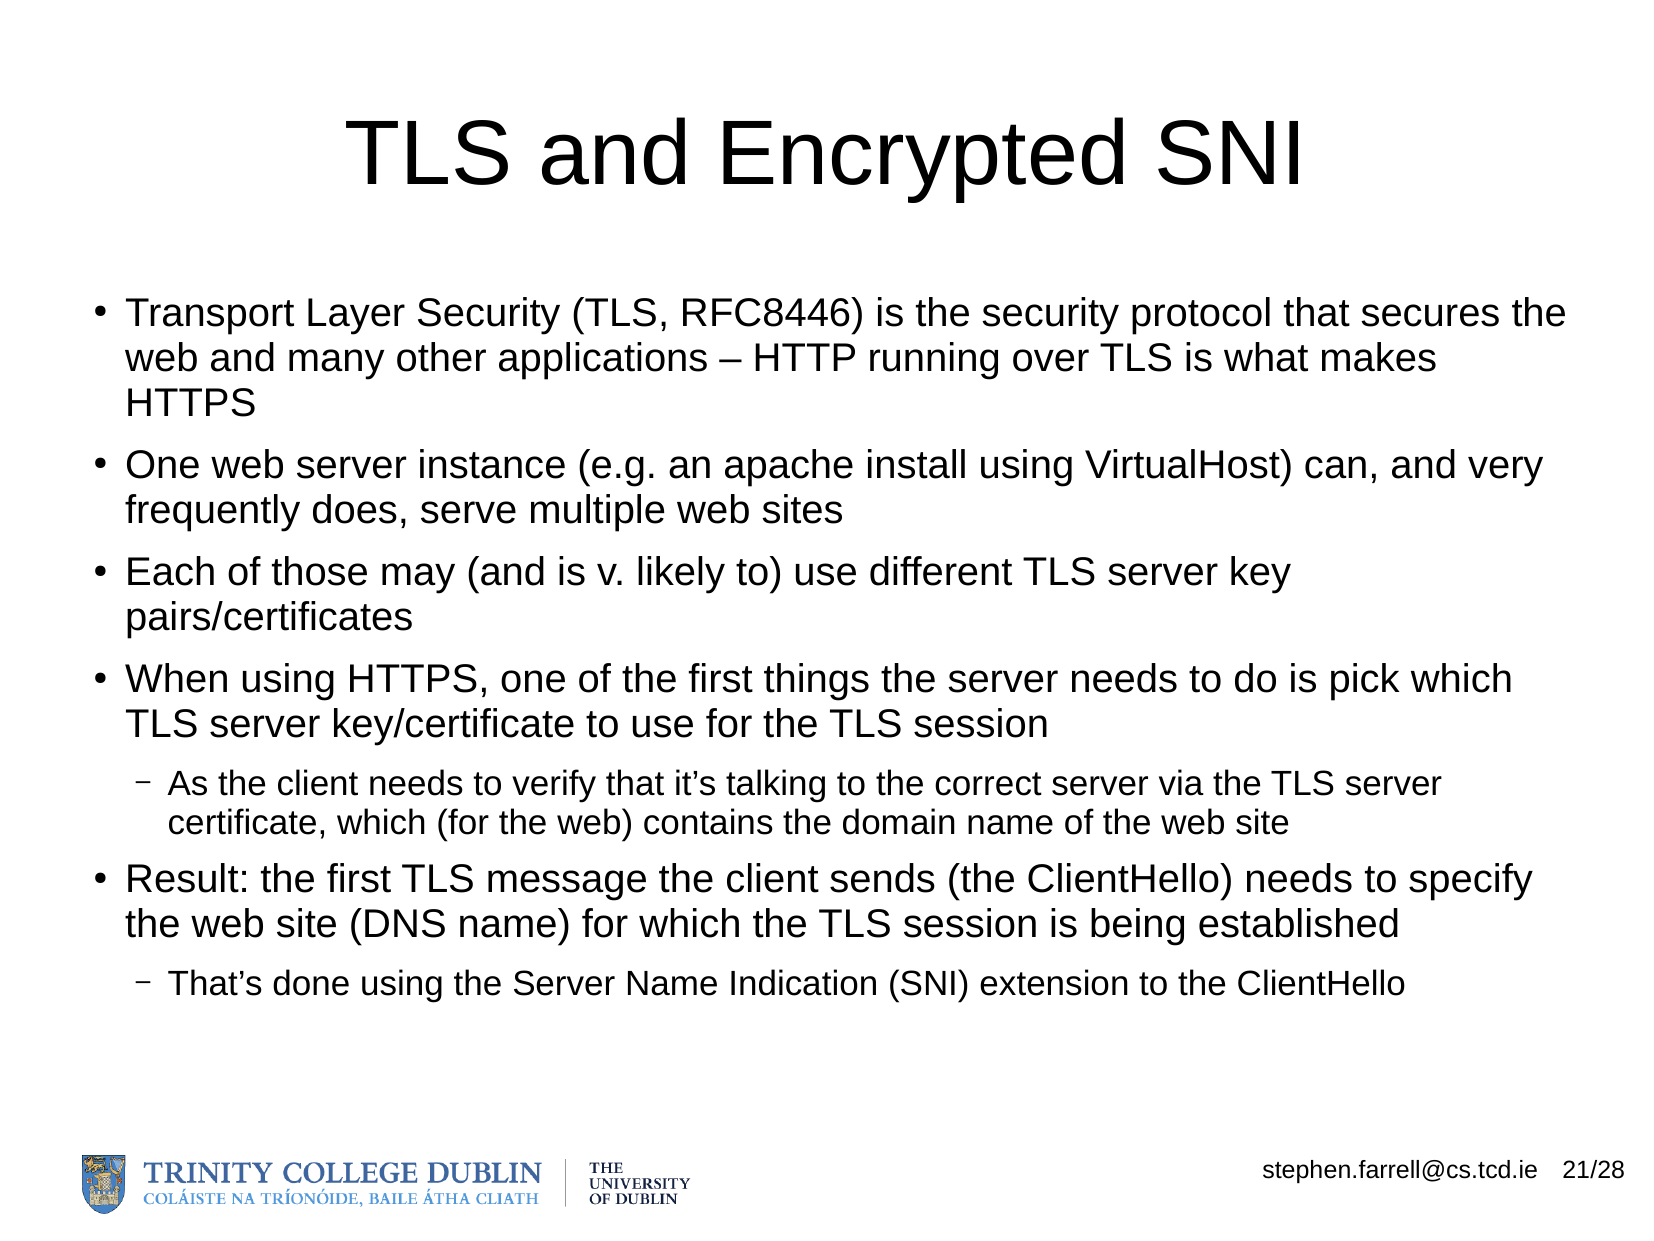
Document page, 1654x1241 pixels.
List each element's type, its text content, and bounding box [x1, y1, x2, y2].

title TLS and Encrypted SNI [82, 49, 1571, 257]
list Transport Layer Security (TLS, RFC8446) is the security protocol that secures the web and many other applications – HTTP running over TLS is what makes HTTPS One web server instance (e.g. an apache install using VirtualHost) can, and very frequently does, serve multiple web sites Each of those may (and is v. likely to) use different TLS server key pairs/certificates When using HTTPS, one of the first things the server needs to do is pick which TLS server key/certificate to use for the TLS session As the client needs to verify that it’s talking to the correct server via the TLS server certificate, which (for the web) contains the domain name of the web site Result: the first TLS message the client sends (the ClientHello) needs to specify the web site (DNS name) for which the TLS session is being established That’s done using the Server Name Indication (SNI) extension to the ClientHello [82, 290, 1571, 1010]
picture [82, 1155, 694, 1214]
